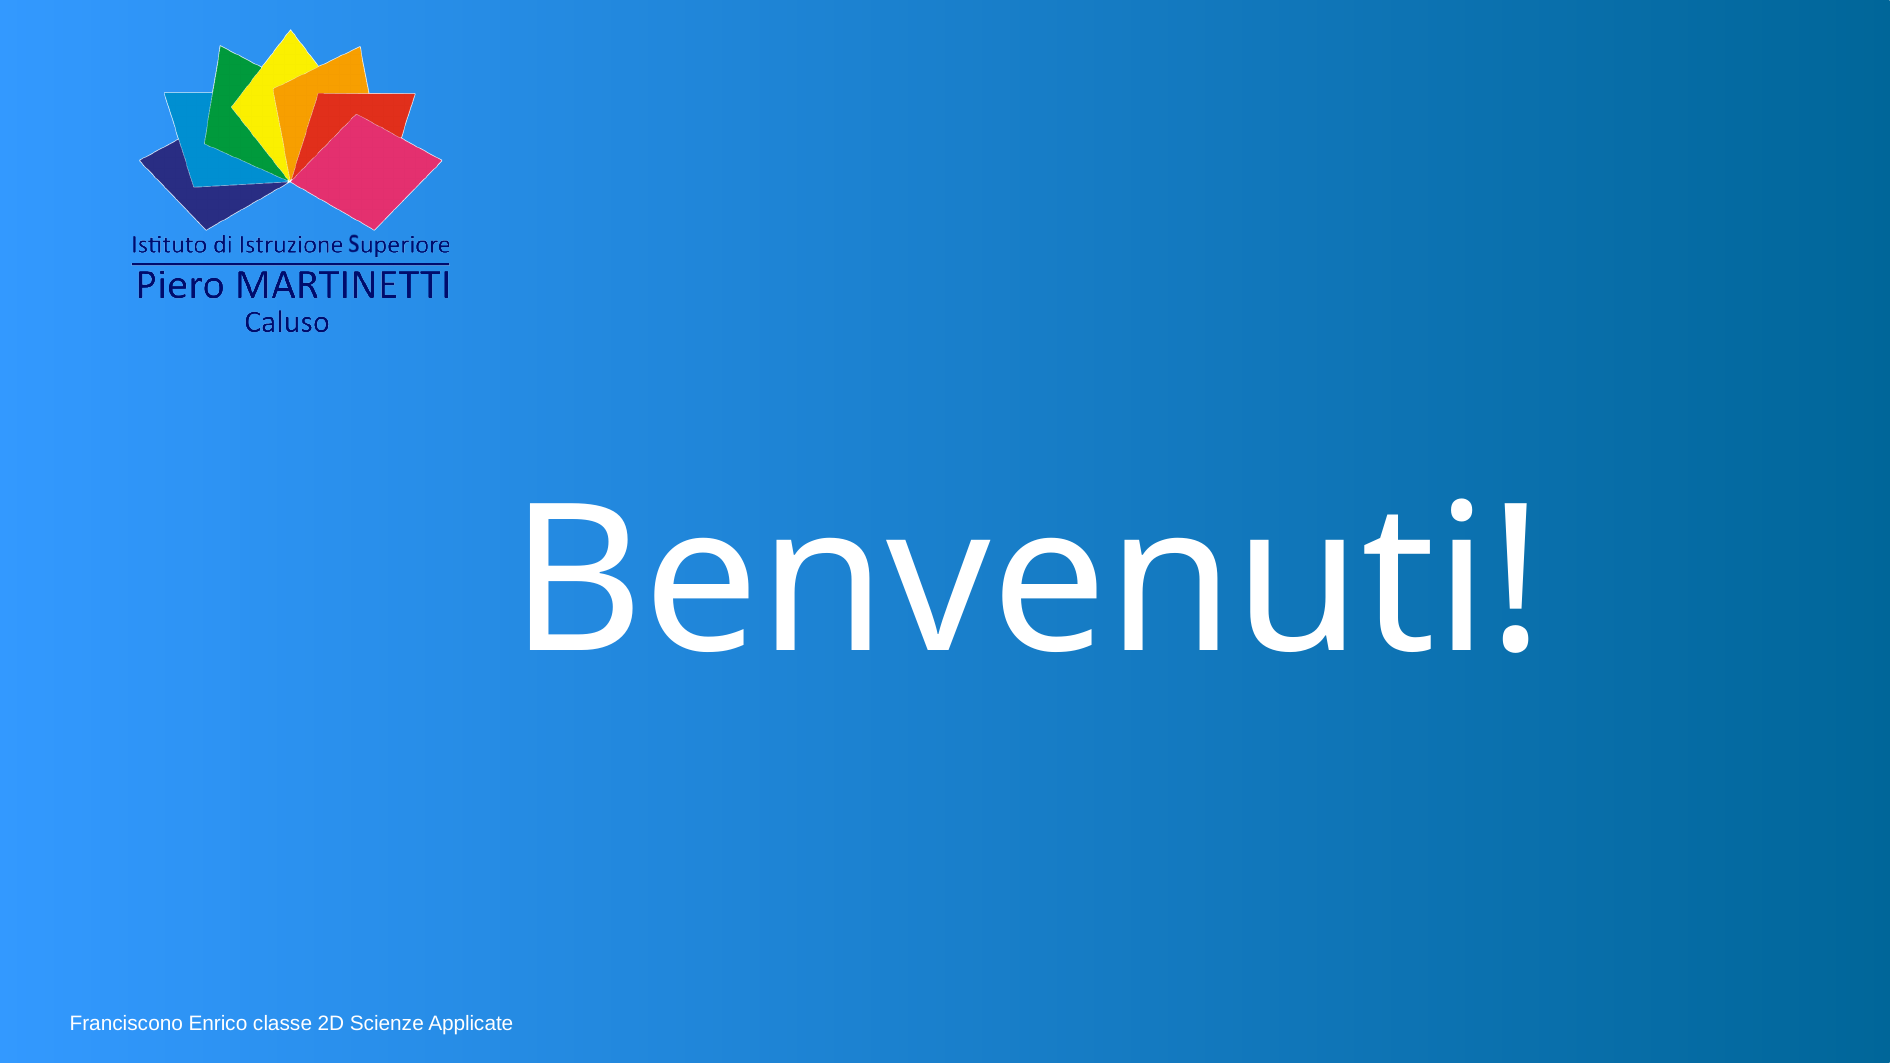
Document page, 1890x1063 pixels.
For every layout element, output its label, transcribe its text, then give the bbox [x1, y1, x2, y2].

text_box Franciscono Enrico classe 2D Scienze Applicate [54, 1004, 628, 1063]
text_box Benvenuti! [241, 146, 1814, 716]
picture [0, 23, 591, 355]
